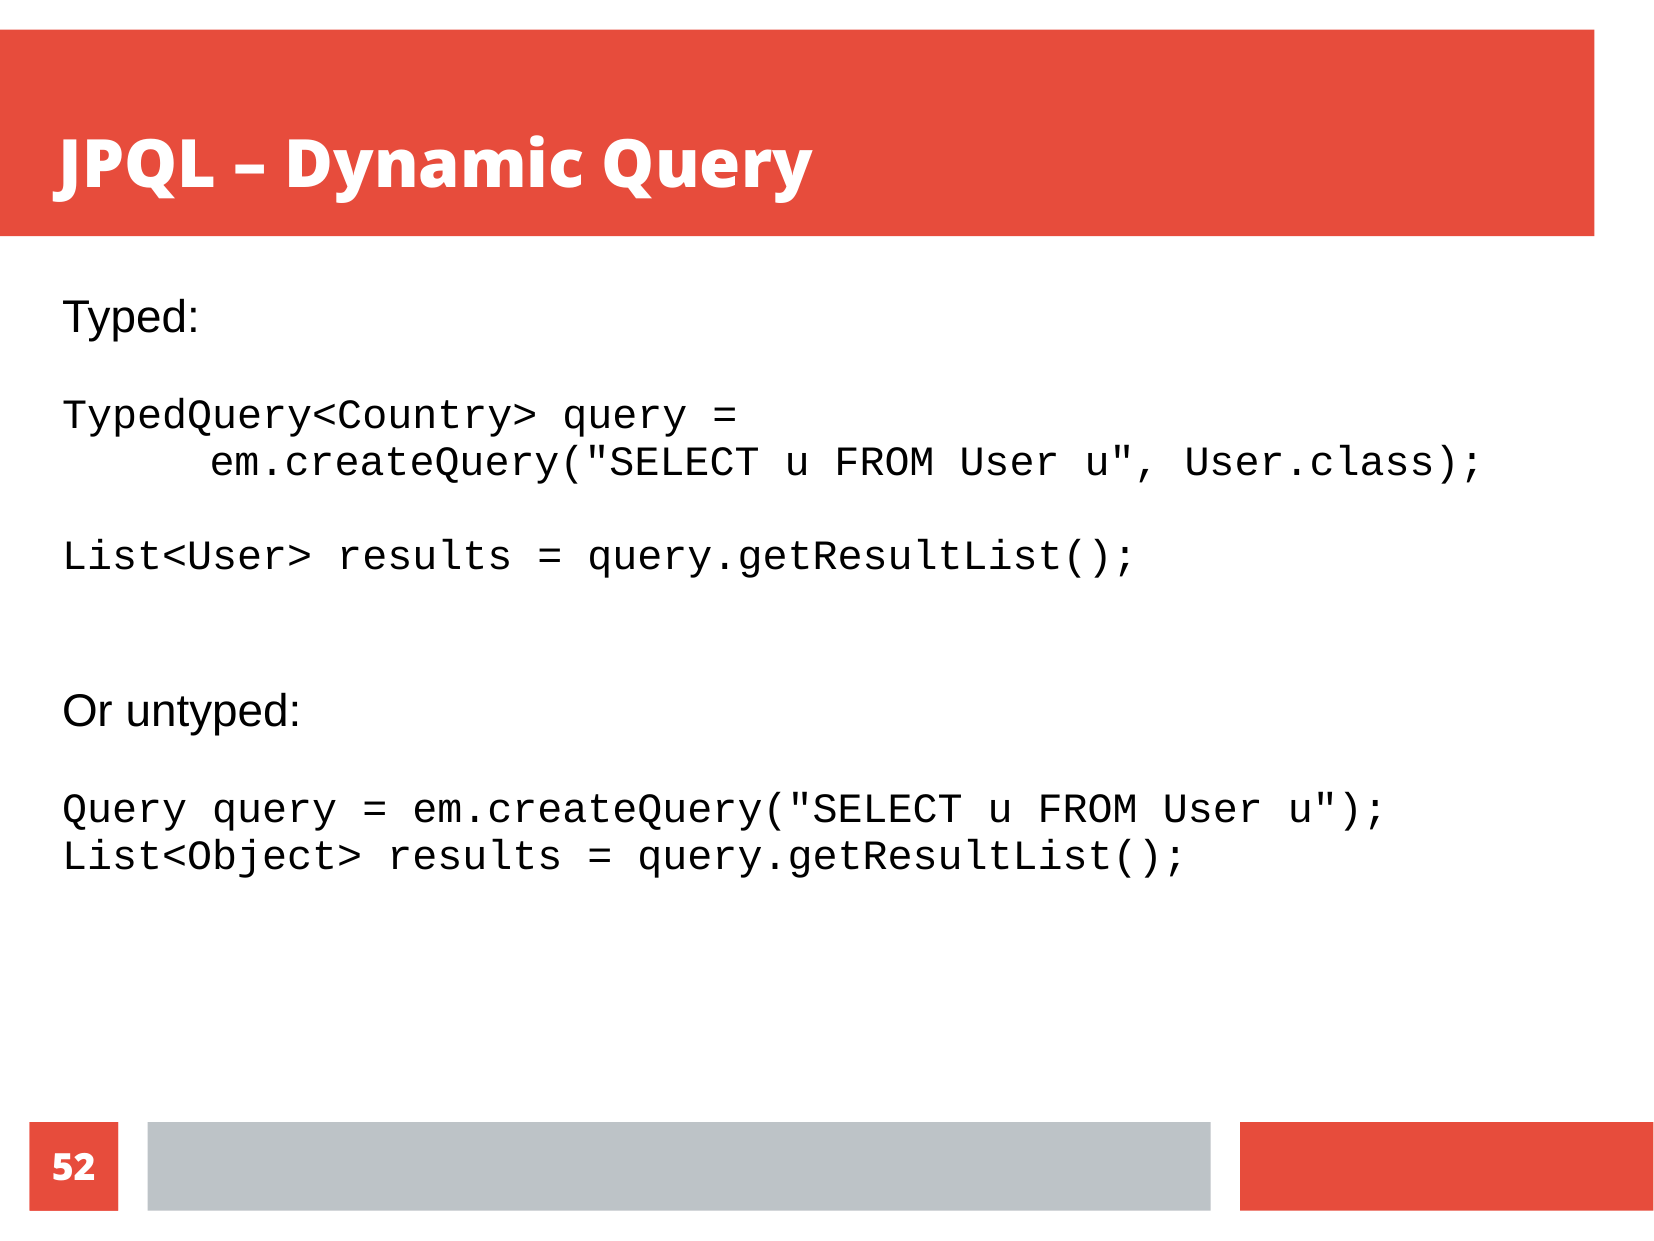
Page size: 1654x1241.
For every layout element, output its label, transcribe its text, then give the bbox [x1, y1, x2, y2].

title JPQL – Dynamic Query [59, 59, 1595, 207]
text_box Typed: TypedQuery<Country> query = em.createQuery("SELECT u FROM User u", User.class); List<User> results = query.getResultList(); Or untyped: Query query = em.createQuery("SELECT u FROM User u"); List<Object> results = query.getResultList(); [47, 283, 1571, 1063]
